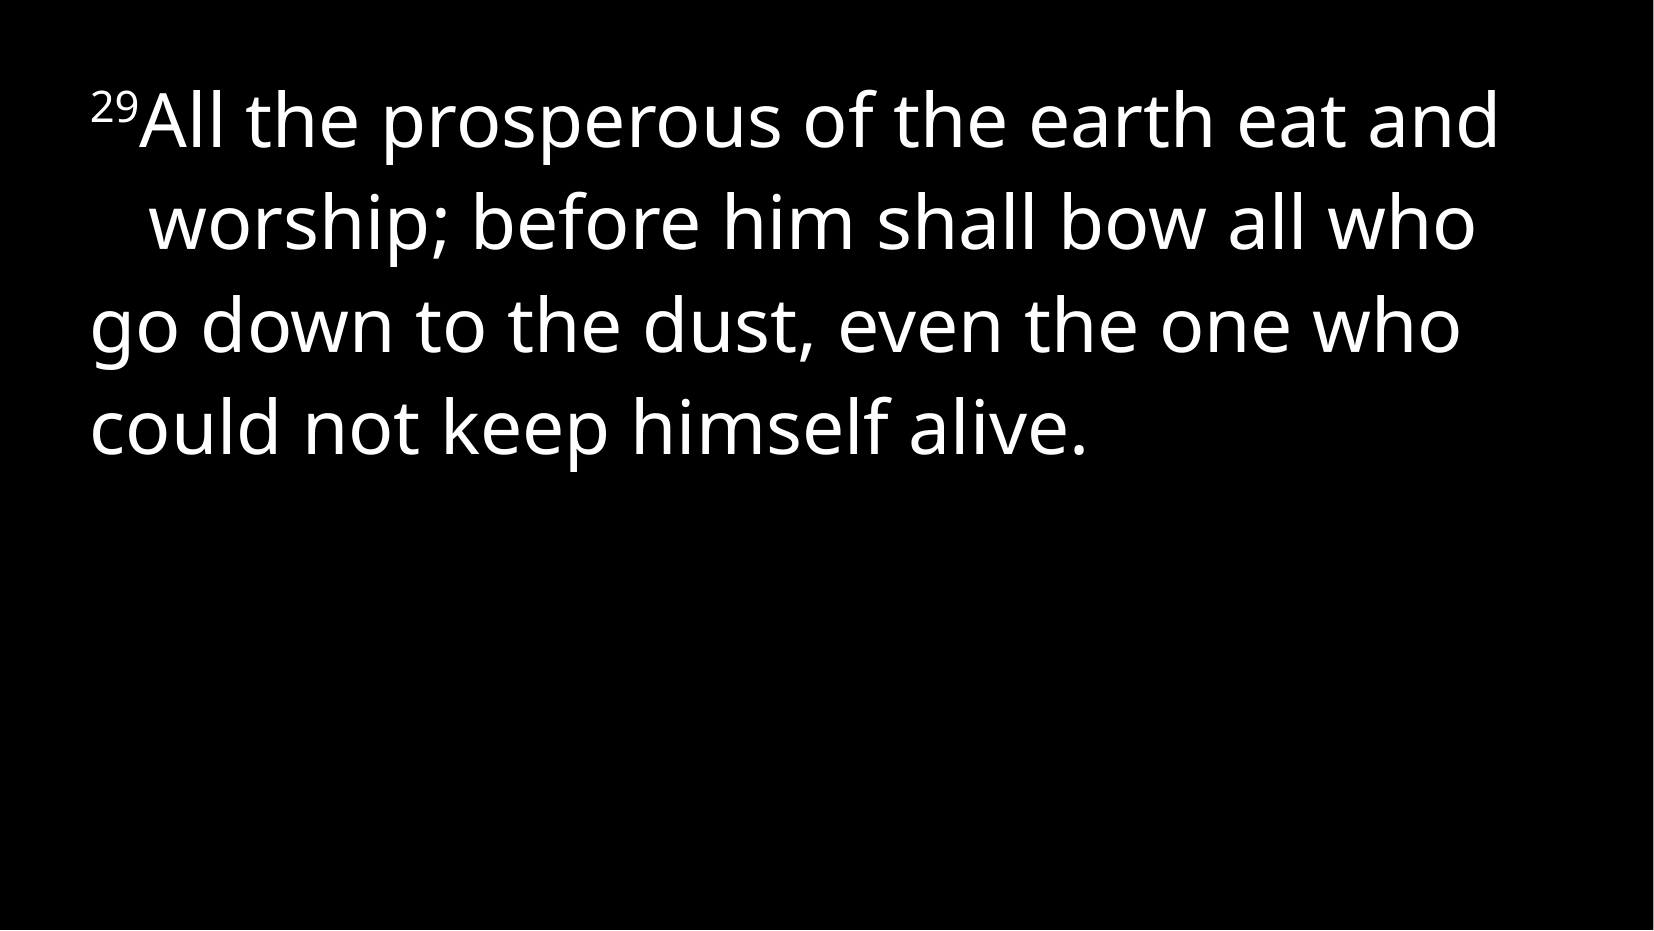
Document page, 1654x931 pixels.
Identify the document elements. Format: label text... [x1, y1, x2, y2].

text_box 29All the prosperous of the earth eat and worship; before him shall bow all who go down to the dust, even the one who could not keep himself alive. [75, 60, 1576, 496]
